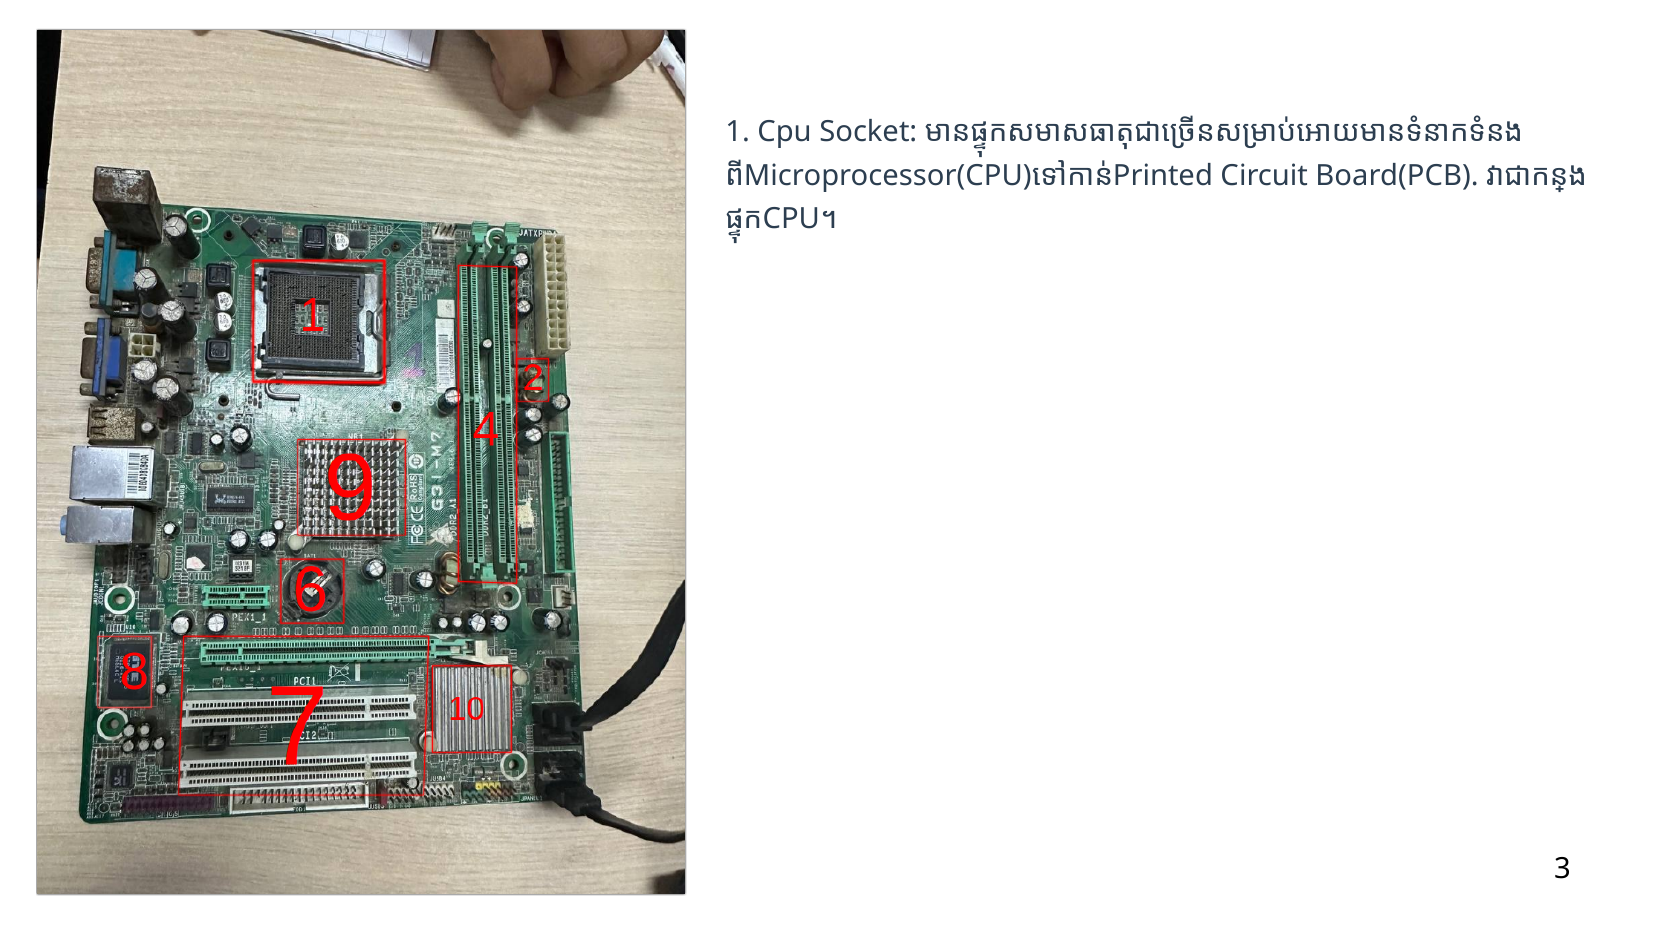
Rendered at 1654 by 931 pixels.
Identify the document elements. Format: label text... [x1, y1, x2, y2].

picture [1, 0, 720, 930]
text_box 1. Cpu Socket: មានផ្ទុកសមាសធាតុជាច្រើនសម្រាប់អោយមានទំនាកទំនងពីMicroprocessor(CPU)​ទៅកាន់Printed Circuit Board(PCB). វាជាកន្លែងផ្ទុកCPU។ [720, 1, 1645, 549]
